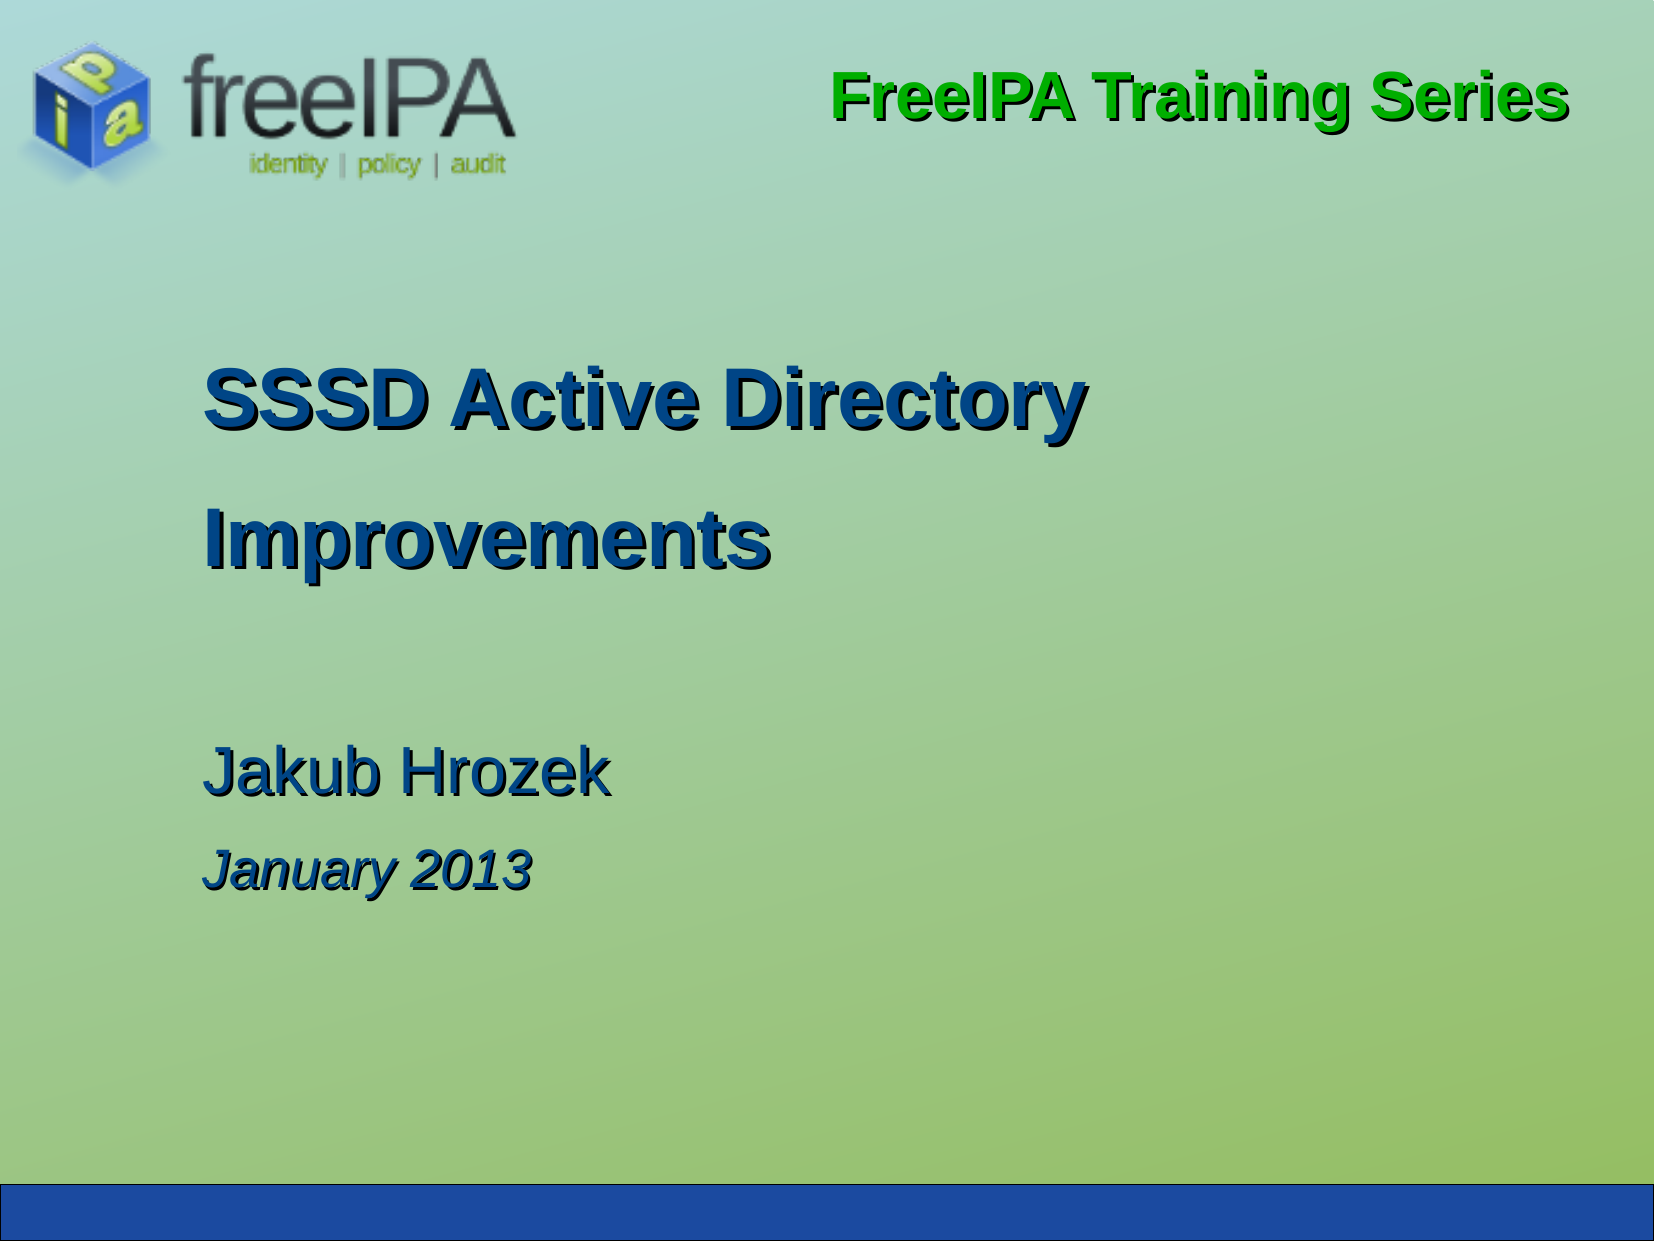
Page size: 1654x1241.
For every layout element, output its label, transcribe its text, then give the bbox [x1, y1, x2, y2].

picture [17, 35, 528, 193]
text_box SSSD Active Directory Improvements Jakub Hrozek January 2013 [187, 297, 1556, 860]
